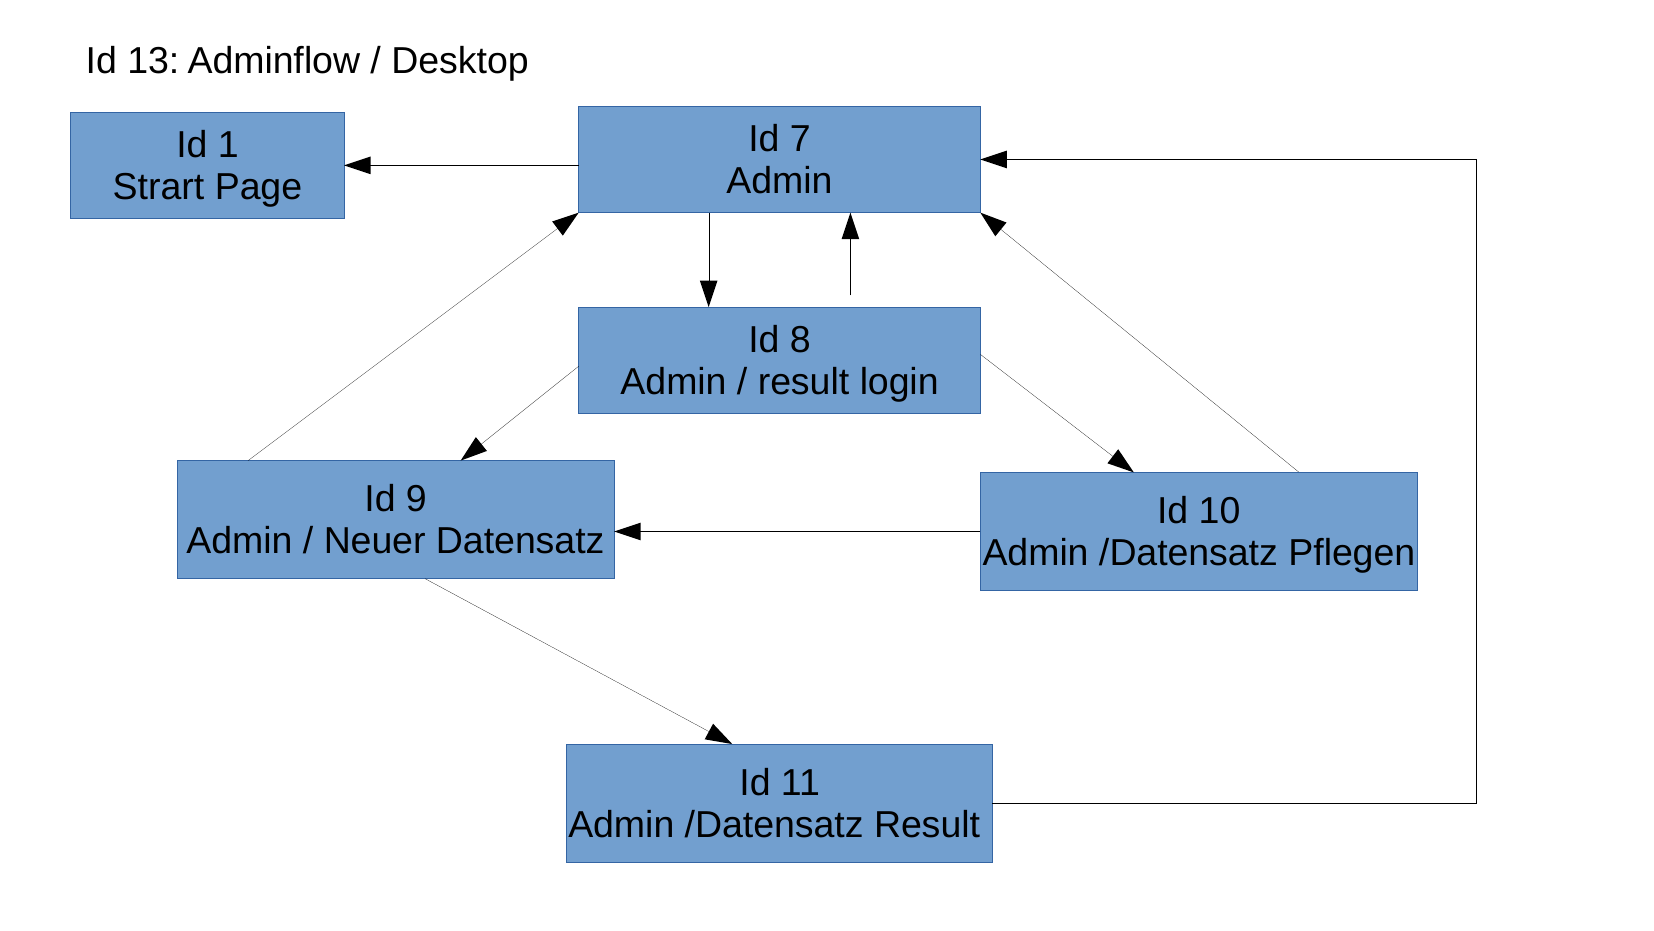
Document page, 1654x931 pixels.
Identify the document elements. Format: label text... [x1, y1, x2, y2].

text_box Id 1 Strart Page [70, 112, 345, 219]
text_box Id 9 Admin / Neuer Datensatz [177, 460, 615, 579]
text_box Id 8 Admin / result login [578, 307, 981, 414]
text_box Id 7 Admin [578, 106, 981, 213]
text_box Id 10 Admin /Datensatz Pflegen [980, 472, 1418, 591]
text_box Id 13: Adminflow / Desktop [70, 31, 1524, 89]
text_box Id 11 Admin /Datensatz Result [566, 744, 993, 863]
